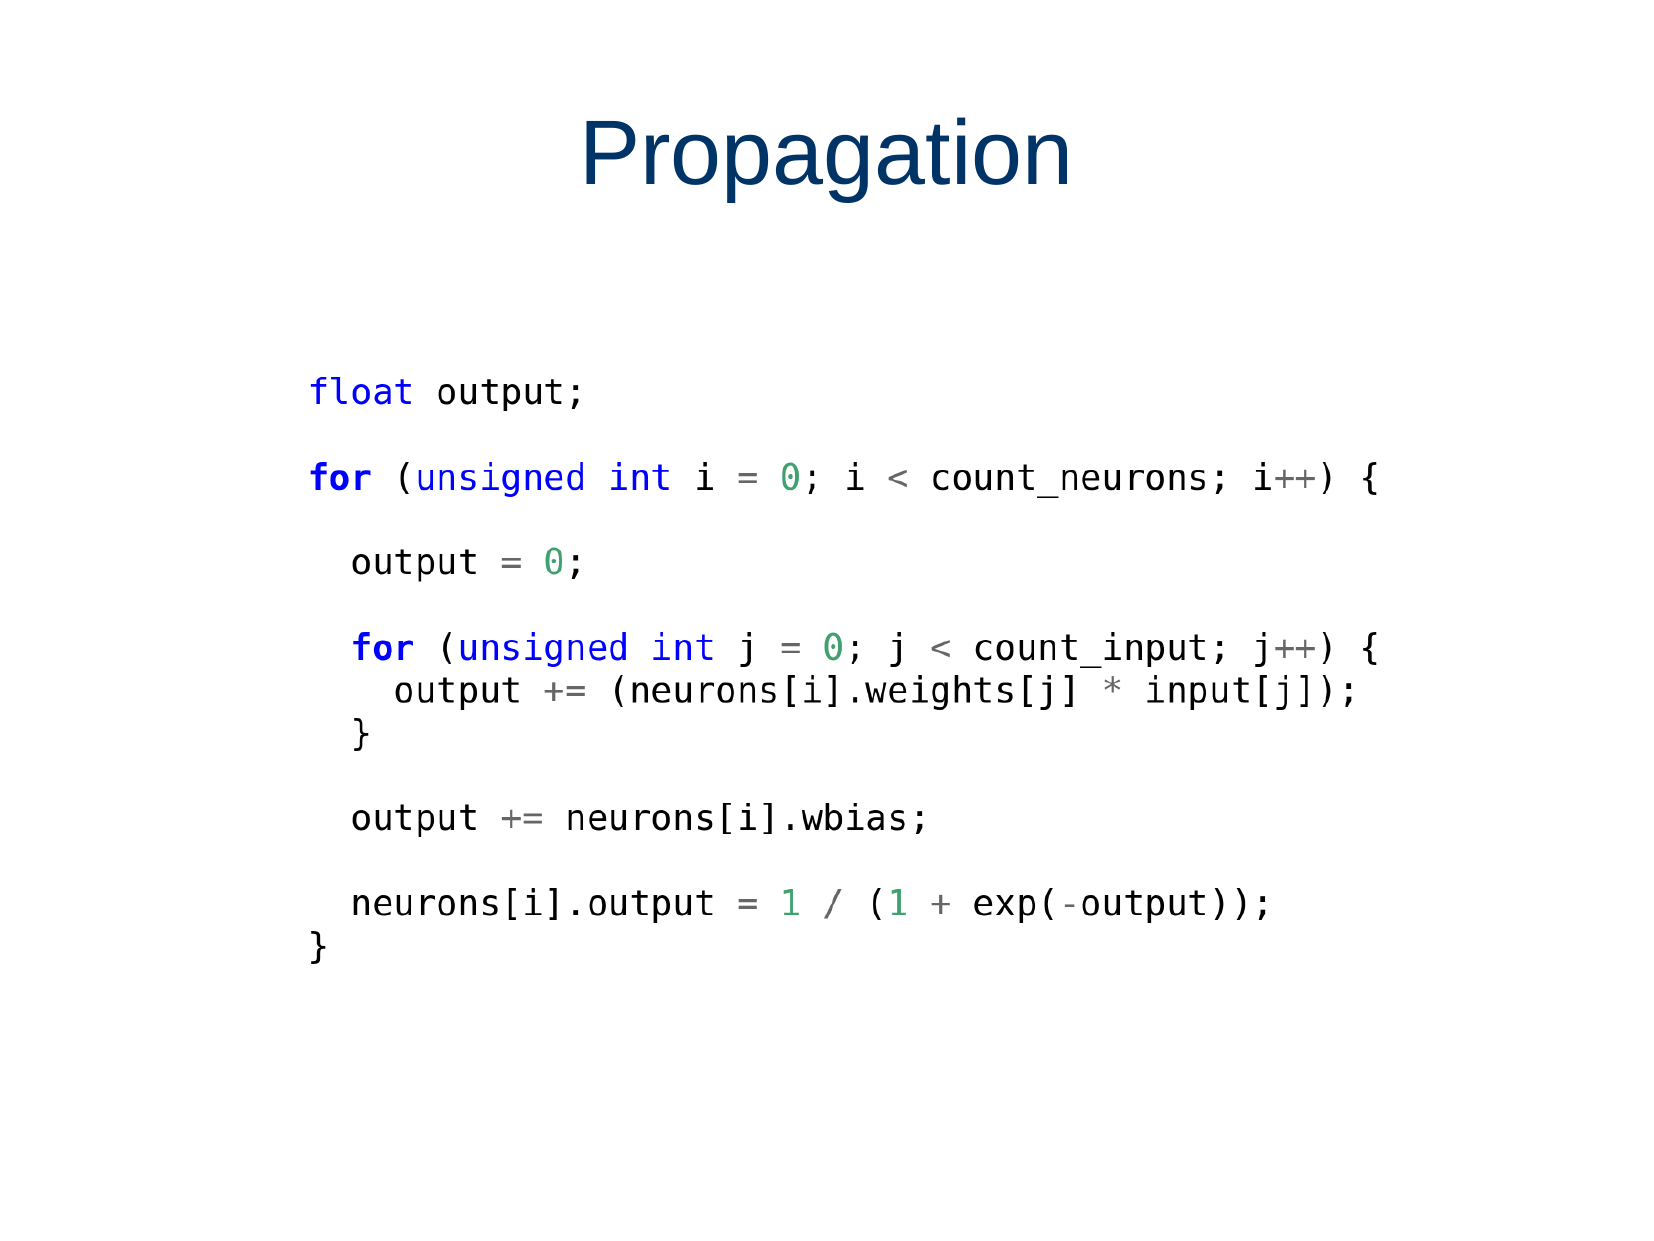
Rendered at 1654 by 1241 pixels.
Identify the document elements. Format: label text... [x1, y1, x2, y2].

picture [270, 359, 1426, 976]
title Propagation [82, 49, 1571, 257]
